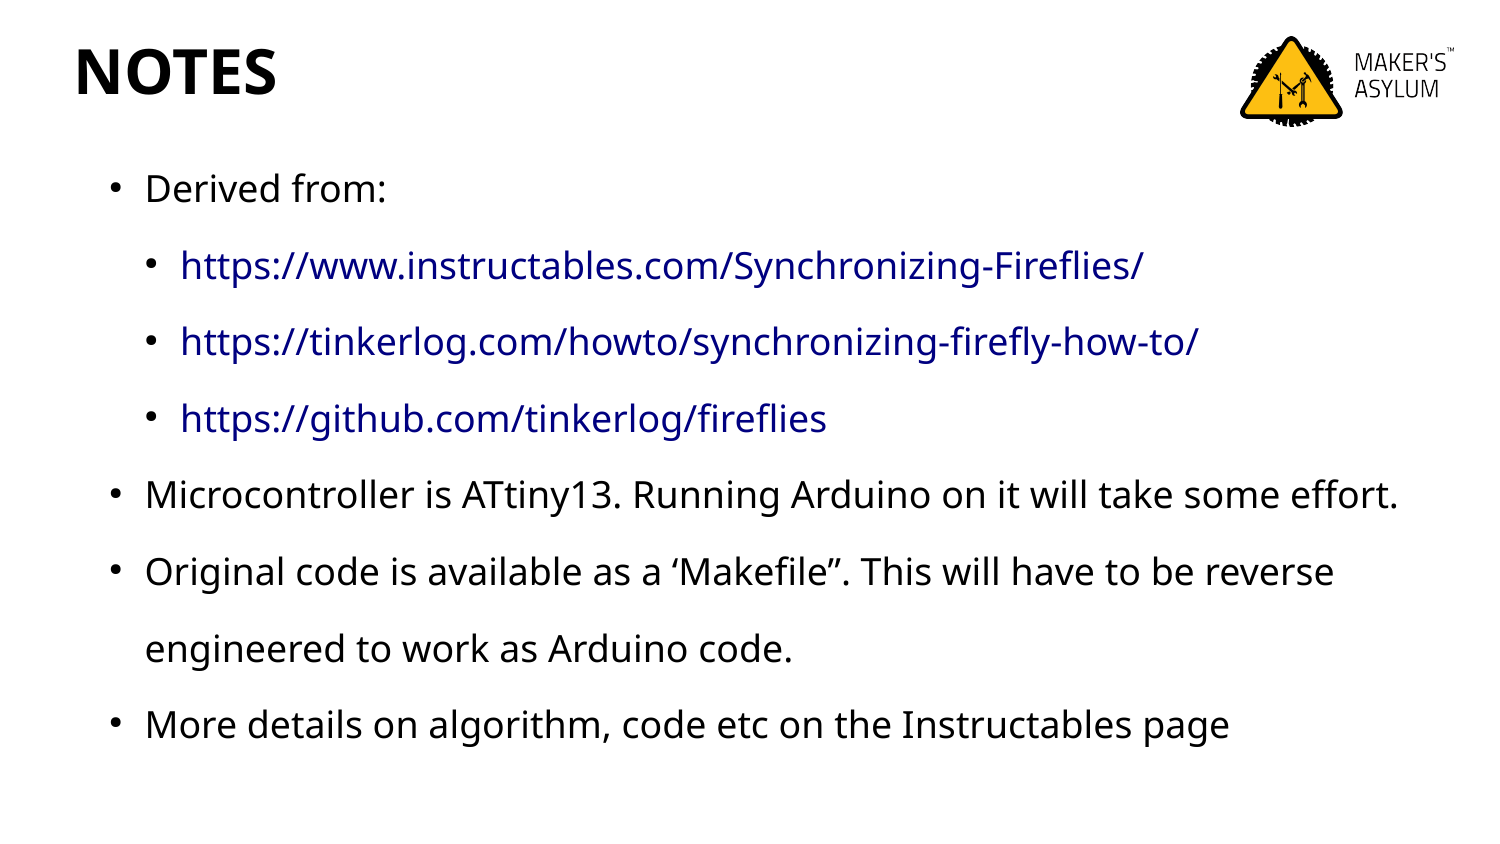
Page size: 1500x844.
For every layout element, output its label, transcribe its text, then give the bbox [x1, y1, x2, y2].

picture [1240, 36, 1454, 128]
text_box Derived from: https://www.instructables.com/Synchronizing-Fireflies/ https://tinkerlog.com/howto/synchronizing-firefly-how-to/ https://github.com/tinkerlog/fireflies Microcontroller is ATtiny13. Running Arduino on it will take some effort. Original code is available as a ‘Makefile”. This will have to be reverse engineered to work as Arduino code. More details on algorithm, code etc on the Instructables page [94, 129, 1459, 753]
text_box NOTES [58, 11, 822, 127]
